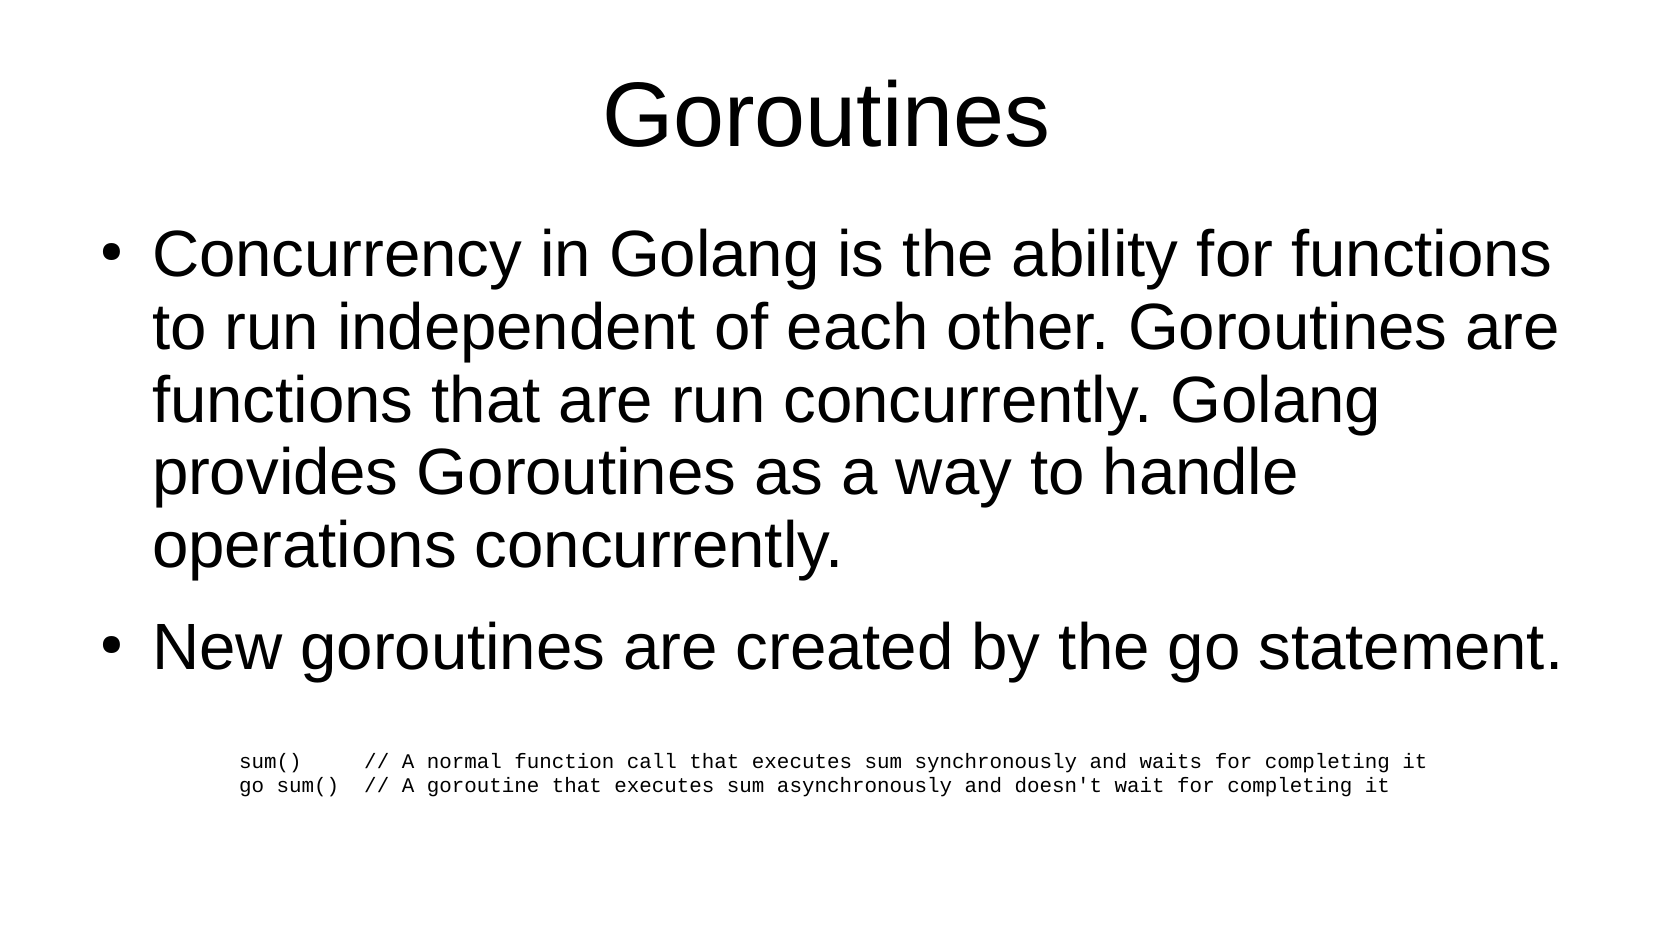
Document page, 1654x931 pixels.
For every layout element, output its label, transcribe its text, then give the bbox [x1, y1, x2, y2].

list Concurrency in Golang is the ability for functions to run independent of each other. Goroutines are functions that are run concurrently. Golang provides Goroutines as a way to handle operations concurrently. New goroutines are created by the go statement. [82, 217, 1571, 758]
text_box sum() // A normal function call that executes sum synchronously and waits for completing it go sum() // A goroutine that executes sum asynchronously and doesn't wait for completing it [224, 744, 1442, 806]
title Goroutines [82, 37, 1571, 193]
